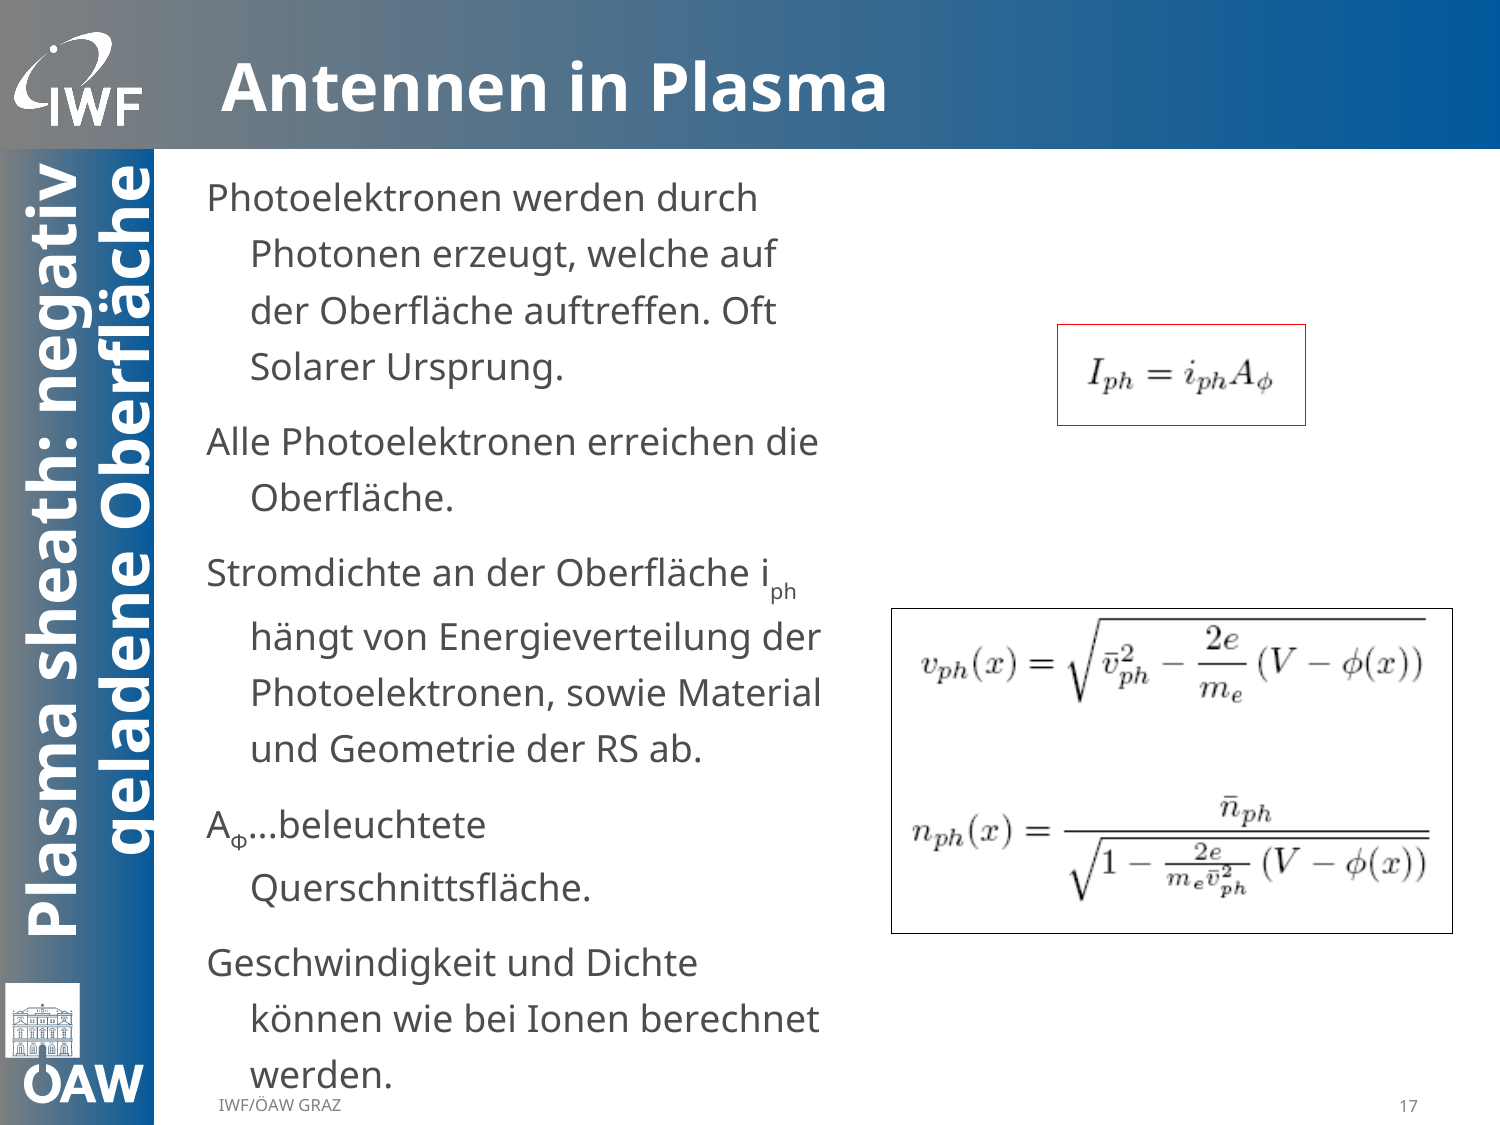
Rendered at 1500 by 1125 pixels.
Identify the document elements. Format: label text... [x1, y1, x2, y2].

title Antennen in Plasma [206, 31, 1459, 149]
text_box Plasma sheath: negativ geladene Oberfläche [29, 148, 154, 959]
picture [1073, 338, 1300, 410]
list Photoelektronen werden durch Photonen erzeugt, welche auf der Oberfläche auftreffen. Oft Solarer Ursprung. Alle Photoelektronen erreichen die Oberfläche. Stromdichte an der Oberfläche iph hängt von Energieverteilung der Photoelektronen, sowie Material und Geometrie der RS ab. AΦ...beleuchtete Querschnittsfläche. Geschwindigkeit und Dichte können wie bei Ionen berechnet werden. [206, 166, 827, 1065]
picture [8, 32, 154, 132]
picture [901, 609, 1452, 933]
picture [901, 591, 1461, 936]
picture [5, 983, 154, 1105]
